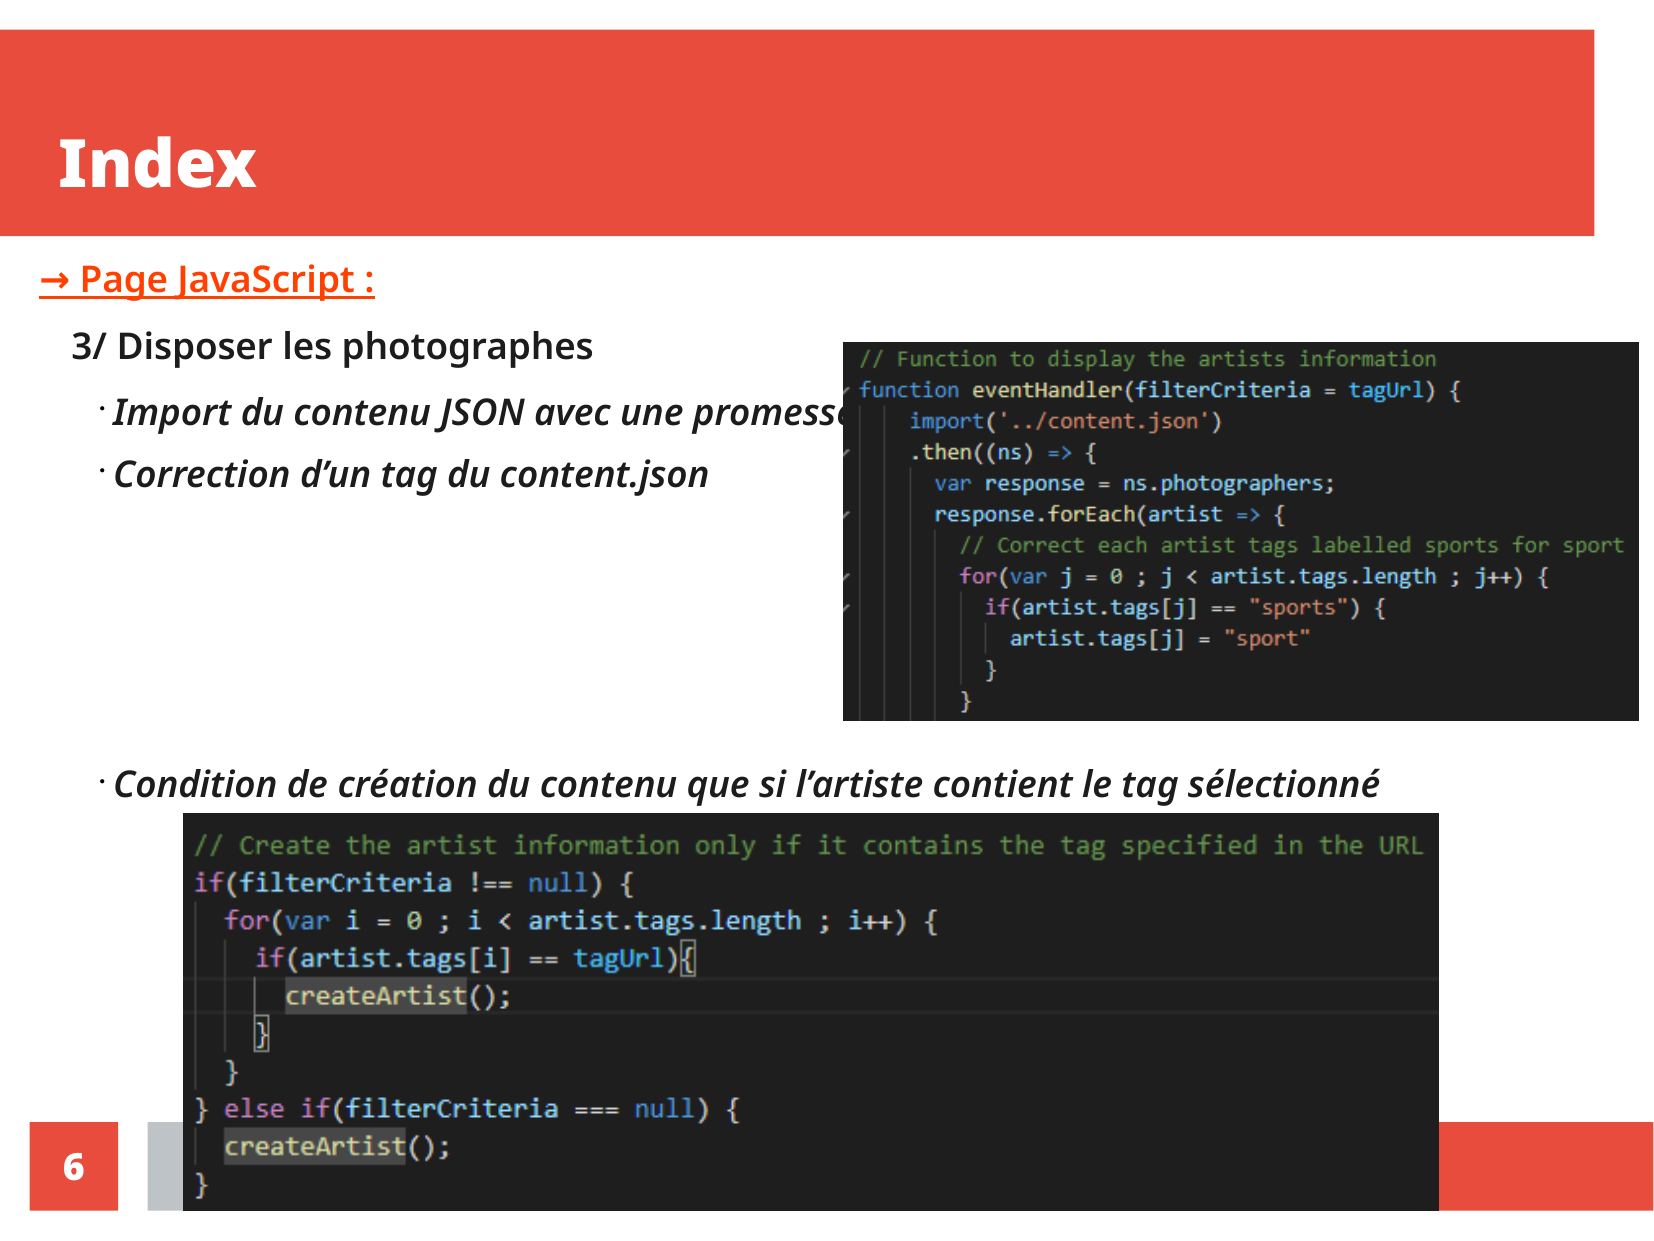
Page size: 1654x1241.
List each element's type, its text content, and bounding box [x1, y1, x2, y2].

picture [183, 813, 1439, 1211]
list → Page JavaScript : 3/ Disposer les photographes Import du contenu JSON avec une promesse Correction d’un tag du content.json Condition de création du contenu que si l’artiste contient le tag sélectionné [35, 253, 1595, 815]
picture [843, 342, 1639, 721]
title Index [59, 59, 1595, 207]
